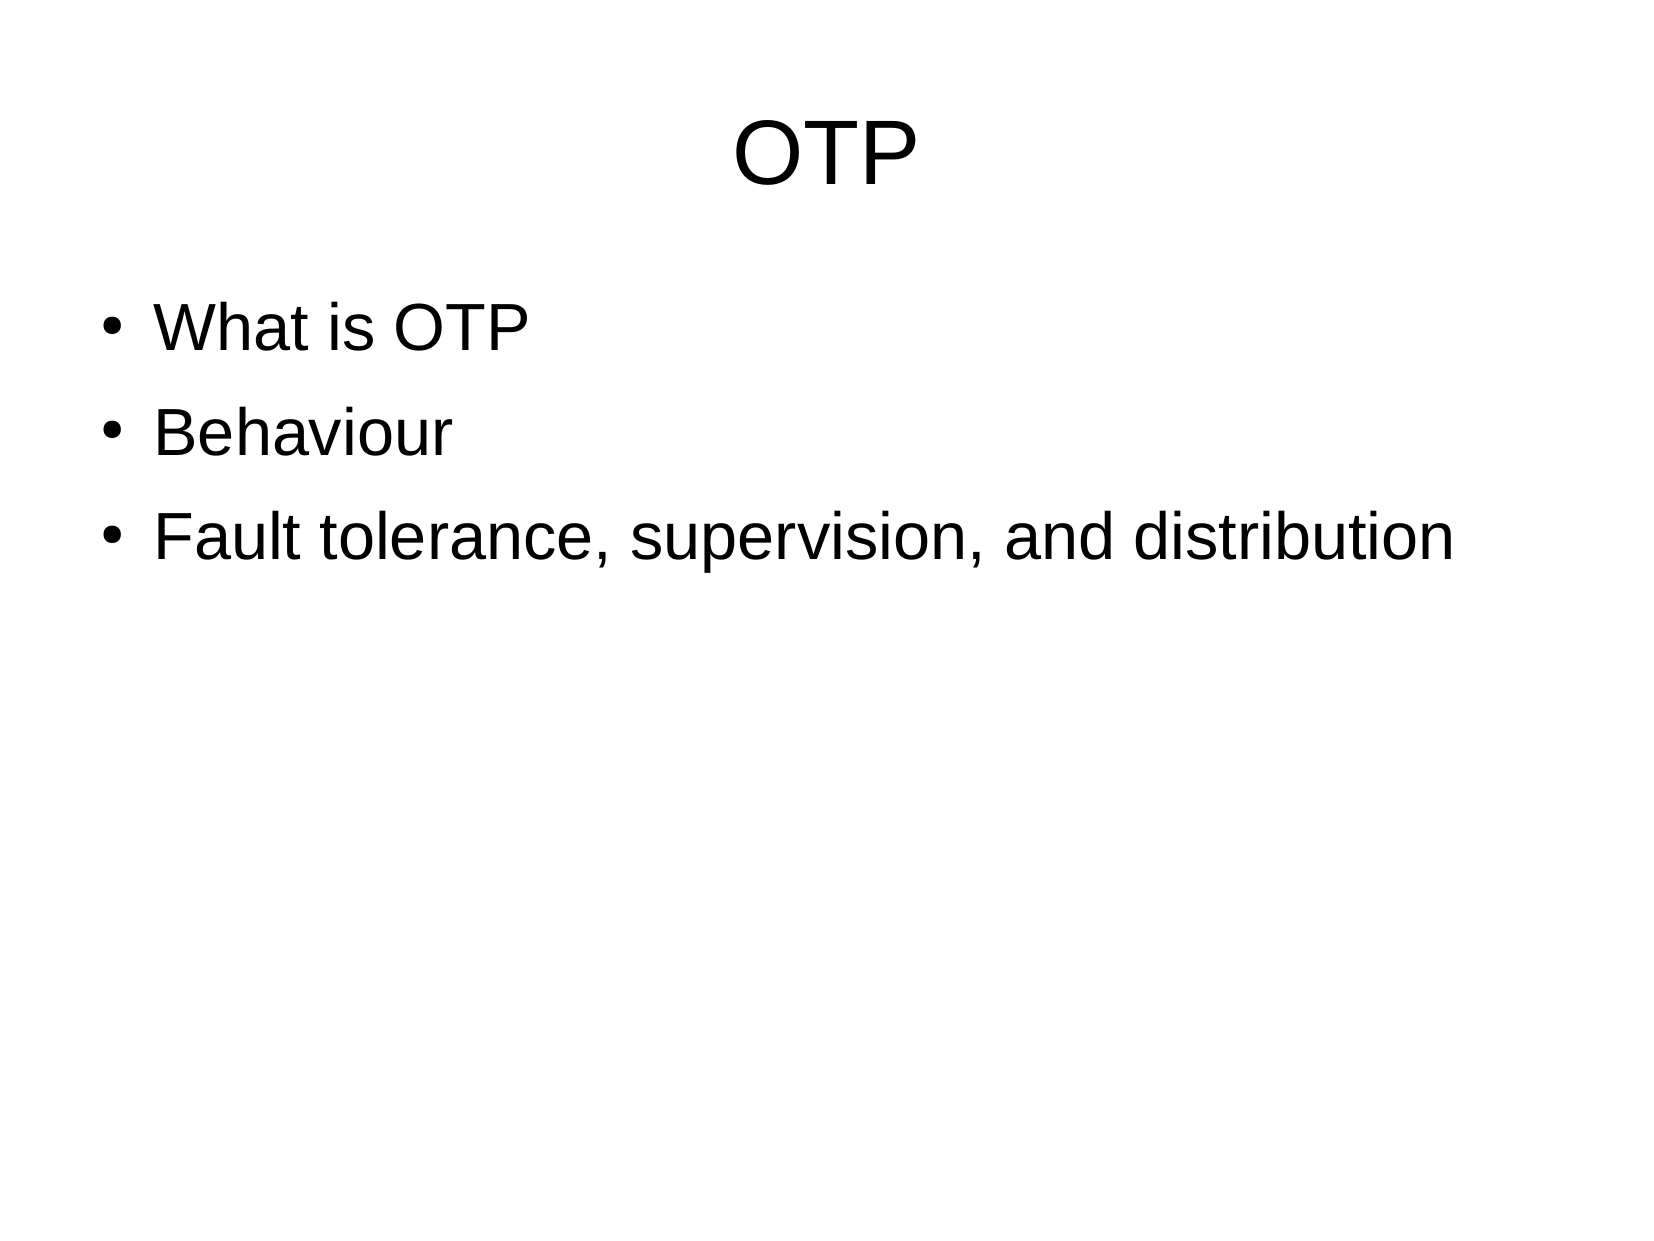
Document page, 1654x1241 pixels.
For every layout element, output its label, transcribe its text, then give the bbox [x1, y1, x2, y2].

list What is OTP Behaviour Fault tolerance, supervision, and distribution [82, 290, 1571, 1010]
title OTP [82, 49, 1571, 257]
